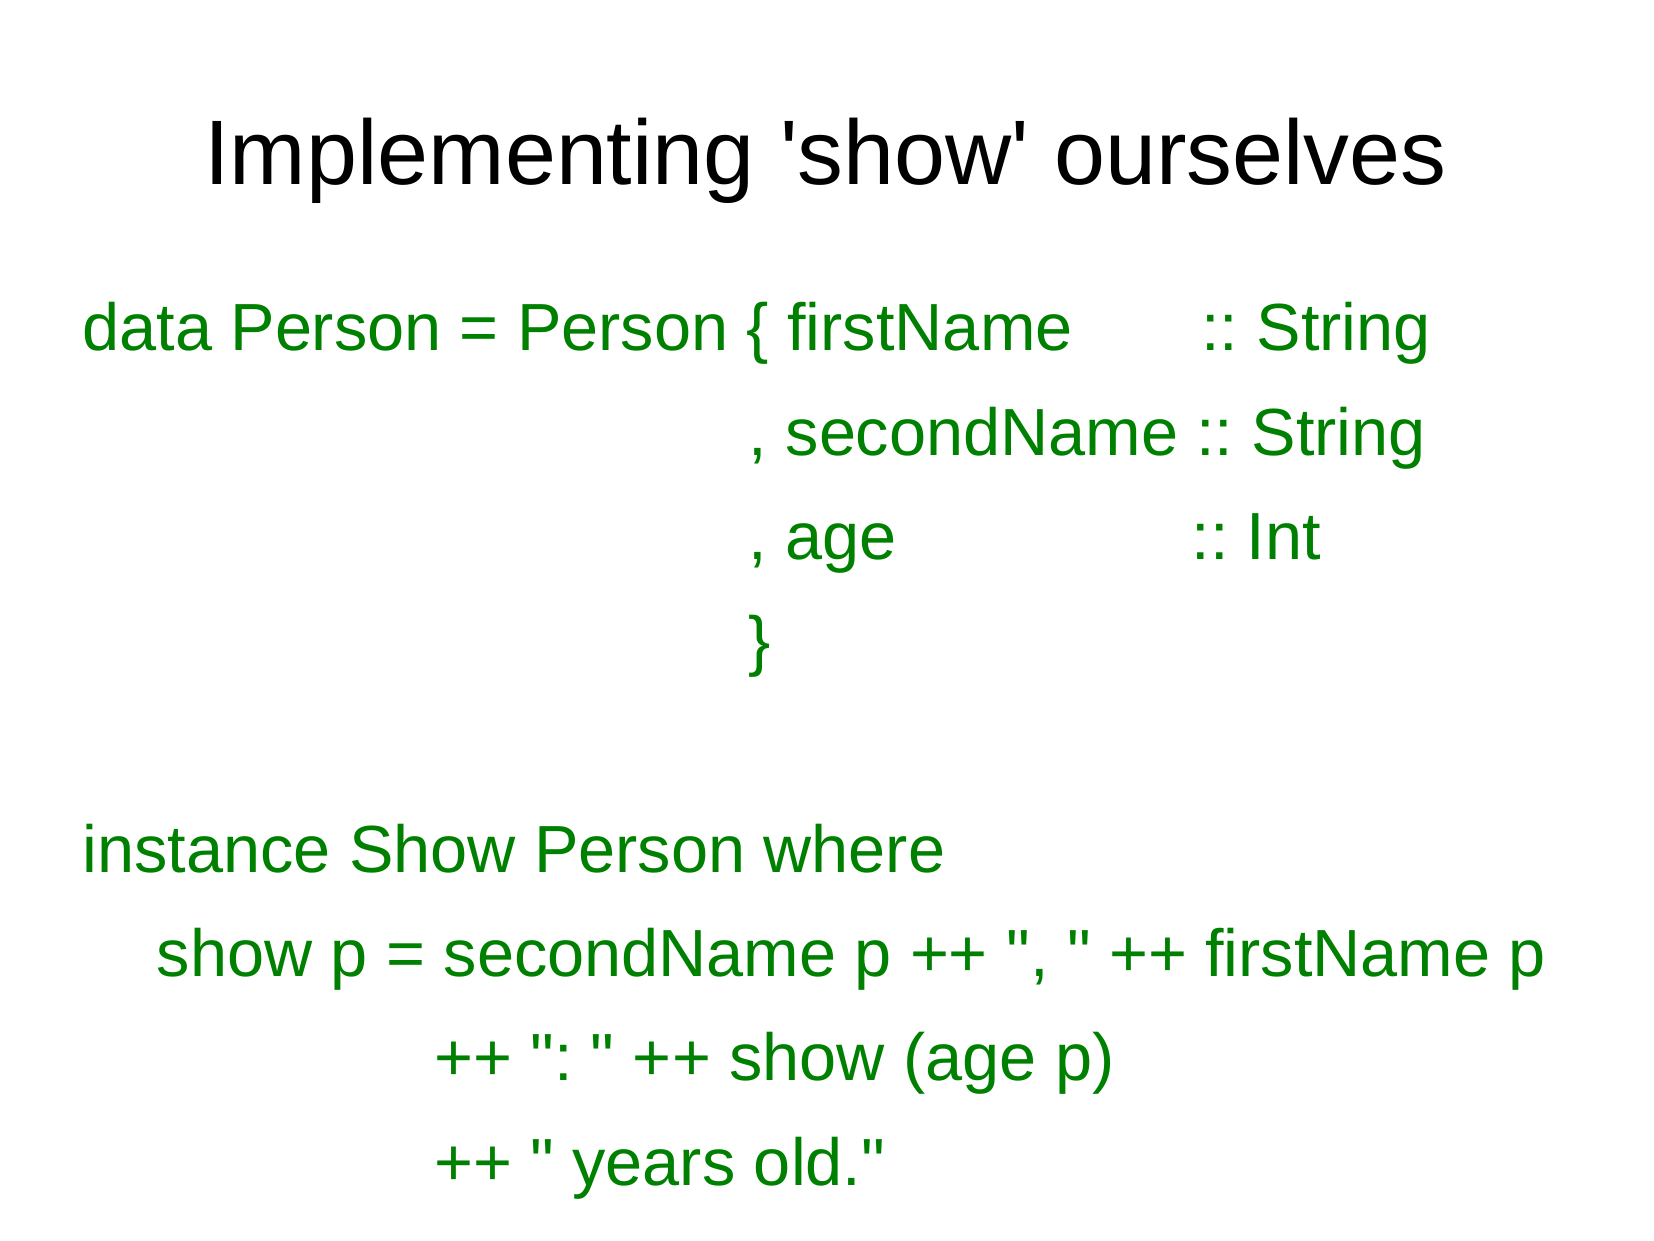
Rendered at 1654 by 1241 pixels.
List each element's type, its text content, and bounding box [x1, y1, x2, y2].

title Implementing 'show' ourselves [82, 56, 1571, 250]
list data Person = Person { firstName :: String , secondName :: String , age :: Int } instance Show Person where show p = secondName p ++ ", " ++ firstName p ++ ": " ++ show (age p) ++ " years old." [82, 290, 1571, 1241]
